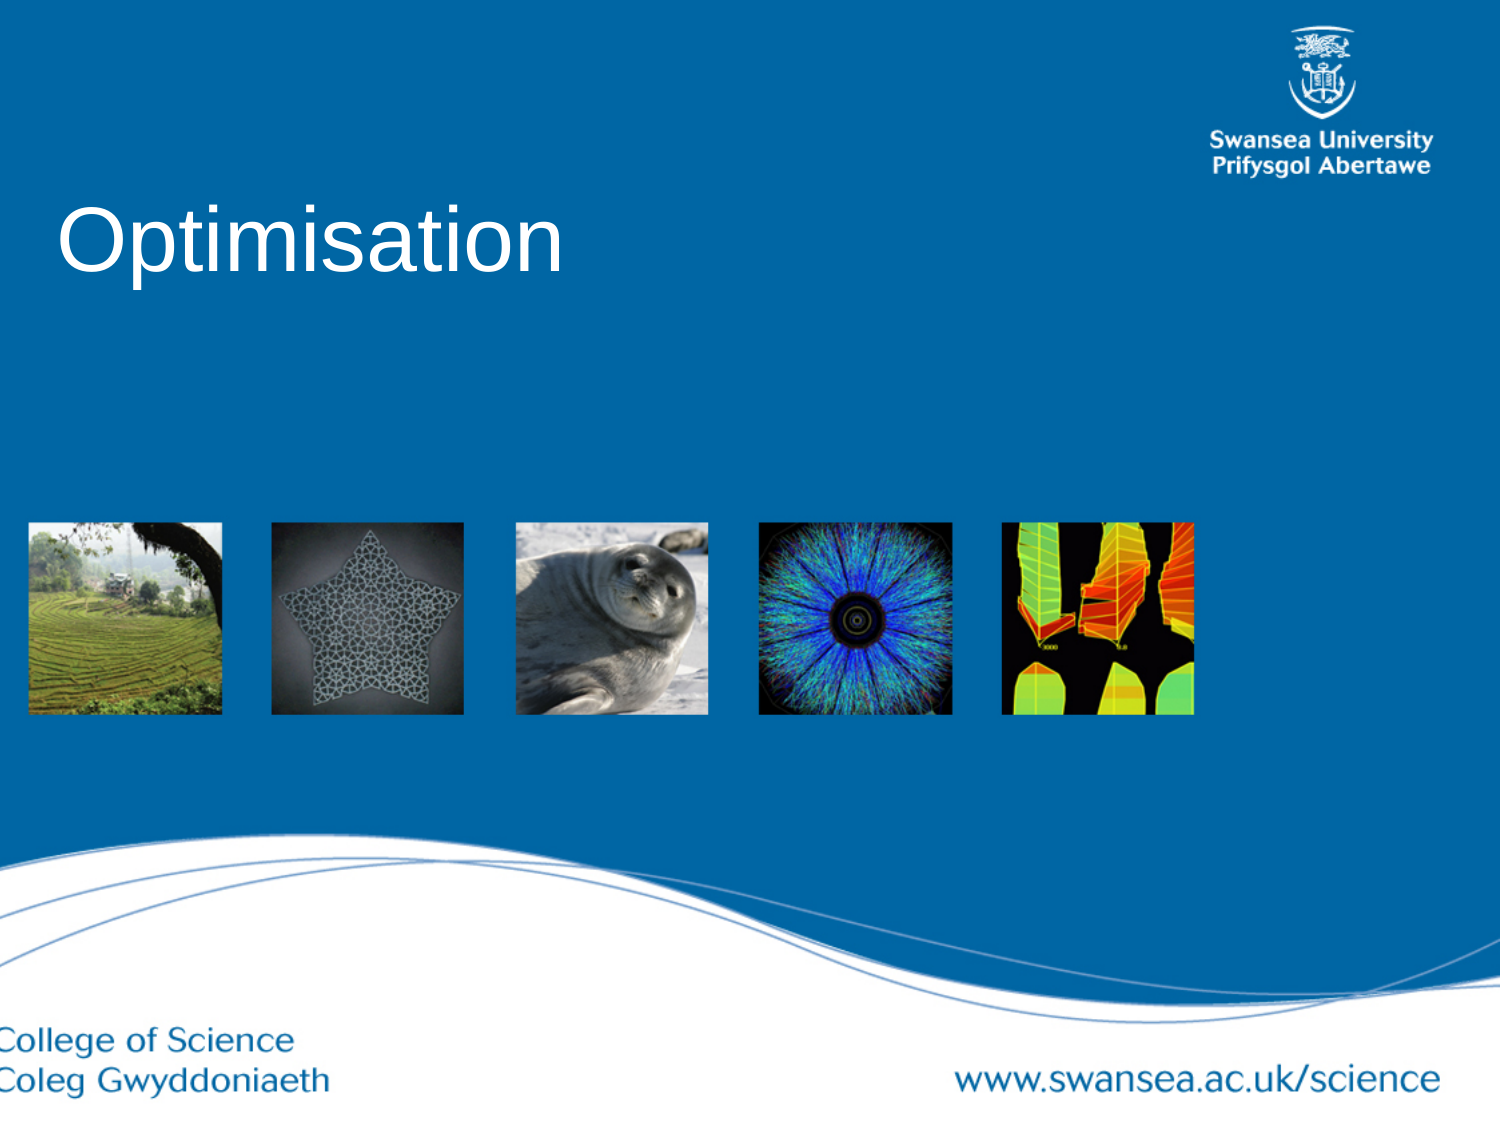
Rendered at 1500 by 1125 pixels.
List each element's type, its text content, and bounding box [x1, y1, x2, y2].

text_box Optimisation [41, 172, 1164, 298]
picture [0, 0, 1500, 1125]
